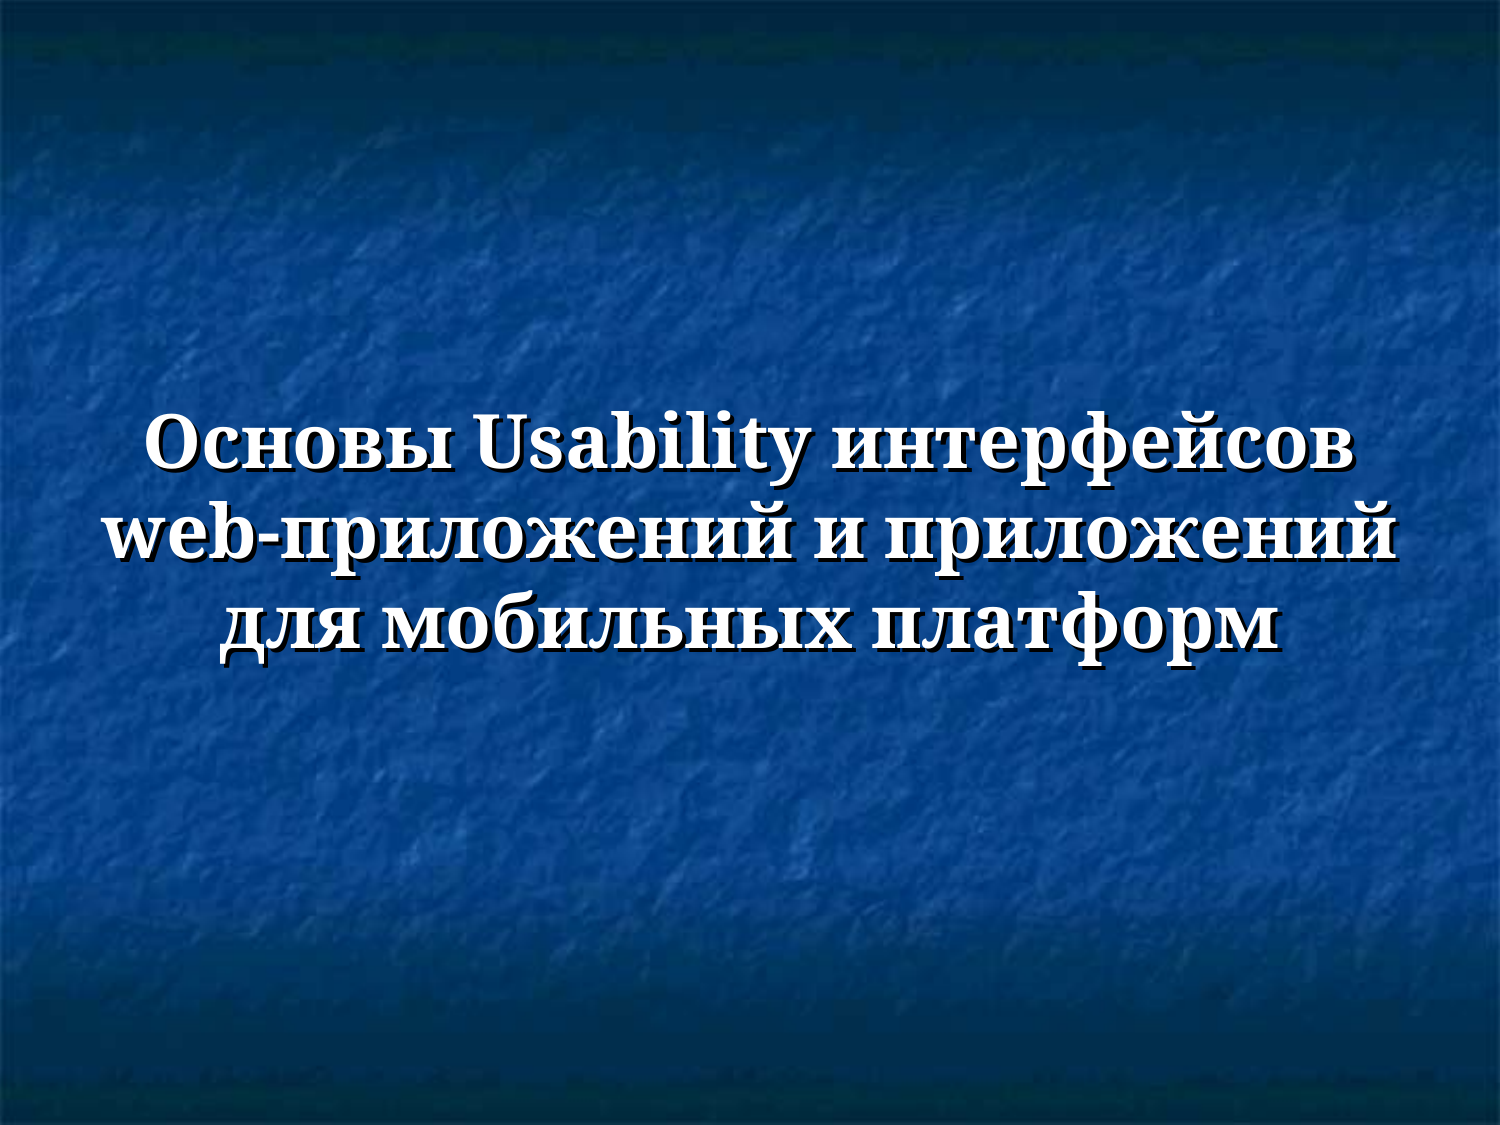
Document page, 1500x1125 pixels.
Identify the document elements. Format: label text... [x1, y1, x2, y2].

picture [0, 0, 1500, 1125]
subtitle Основы Usability интерфейсов web-приложений и приложений для мобильных платформ [75, 64, 1426, 993]
